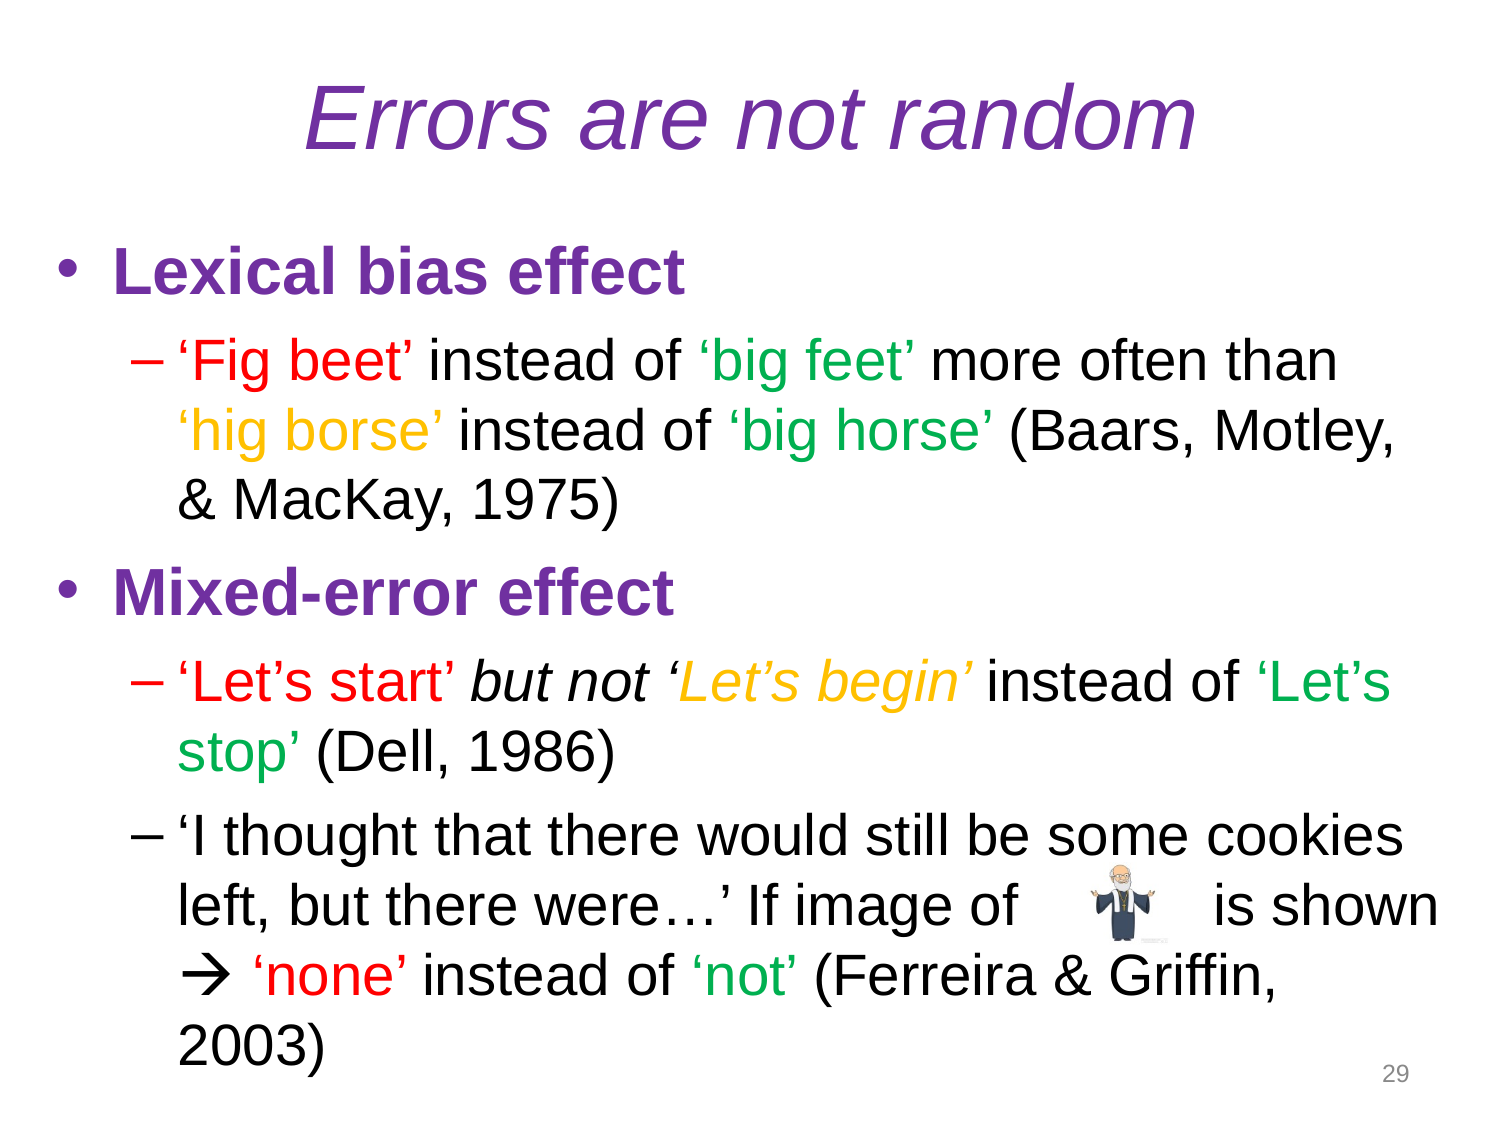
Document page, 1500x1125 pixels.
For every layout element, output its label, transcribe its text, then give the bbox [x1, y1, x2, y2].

picture [1081, 862, 1170, 945]
title Errors are not random [76, 18, 1427, 207]
list Lexical bias effect ‘Fig beet’ instead of ‘big feet’ more often than ‘hig borse’ instead of ‘big horse’ (Baars, Motley, & MacKay, 1975) Mixed-error effect ‘Let’s start’ but not ‘Let’s begin’ instead of ‘Let’s stop’ (Dell, 1986) ‘I thought that there would still be some cookies left, but there were…’ If image of is shown  ‘none’ instead of ‘not’ (Ferreira & Griffin, 2003) [41, 220, 1459, 1125]
text_box <number> [1074, 1042, 1426, 1103]
